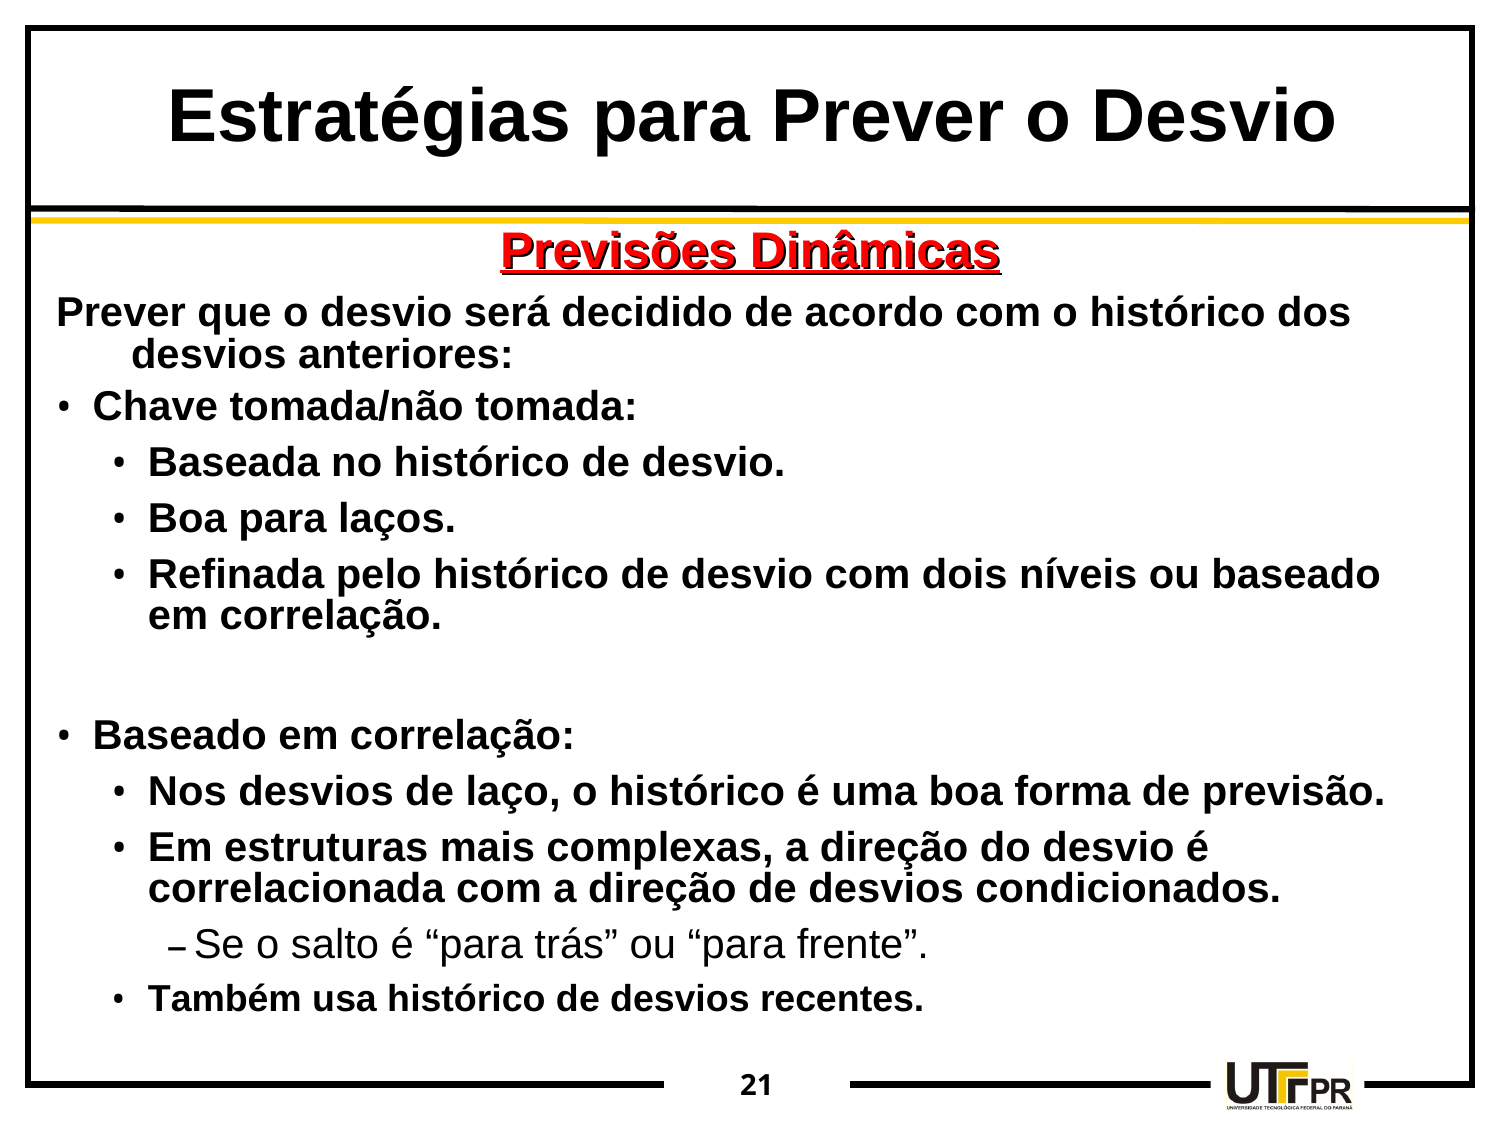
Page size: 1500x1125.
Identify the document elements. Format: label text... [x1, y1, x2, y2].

picture [1226, 1062, 1353, 1110]
list Previsões Dinâmicas Prever que o desvio será decidido de acordo com o histórico dos desvios anteriores: Chave tomada/não tomada: Baseada no histórico de desvio. Boa para laços. Refinada pelo histórico de desvio com dois níveis ou baseado em correlação. Baseado em correlação: Nos desvios de laço, o histórico é uma boa forma de previsão. Em estruturas mais complexas, a direção do desvio é correlacionada com a direção de desvios condicionados. Se o salto é “para trás” ou “para frente”. Também usa histórico de desvios recentes. [41, 220, 1459, 1024]
title Estratégias para Prever o Desvio [29, 73, 1477, 168]
